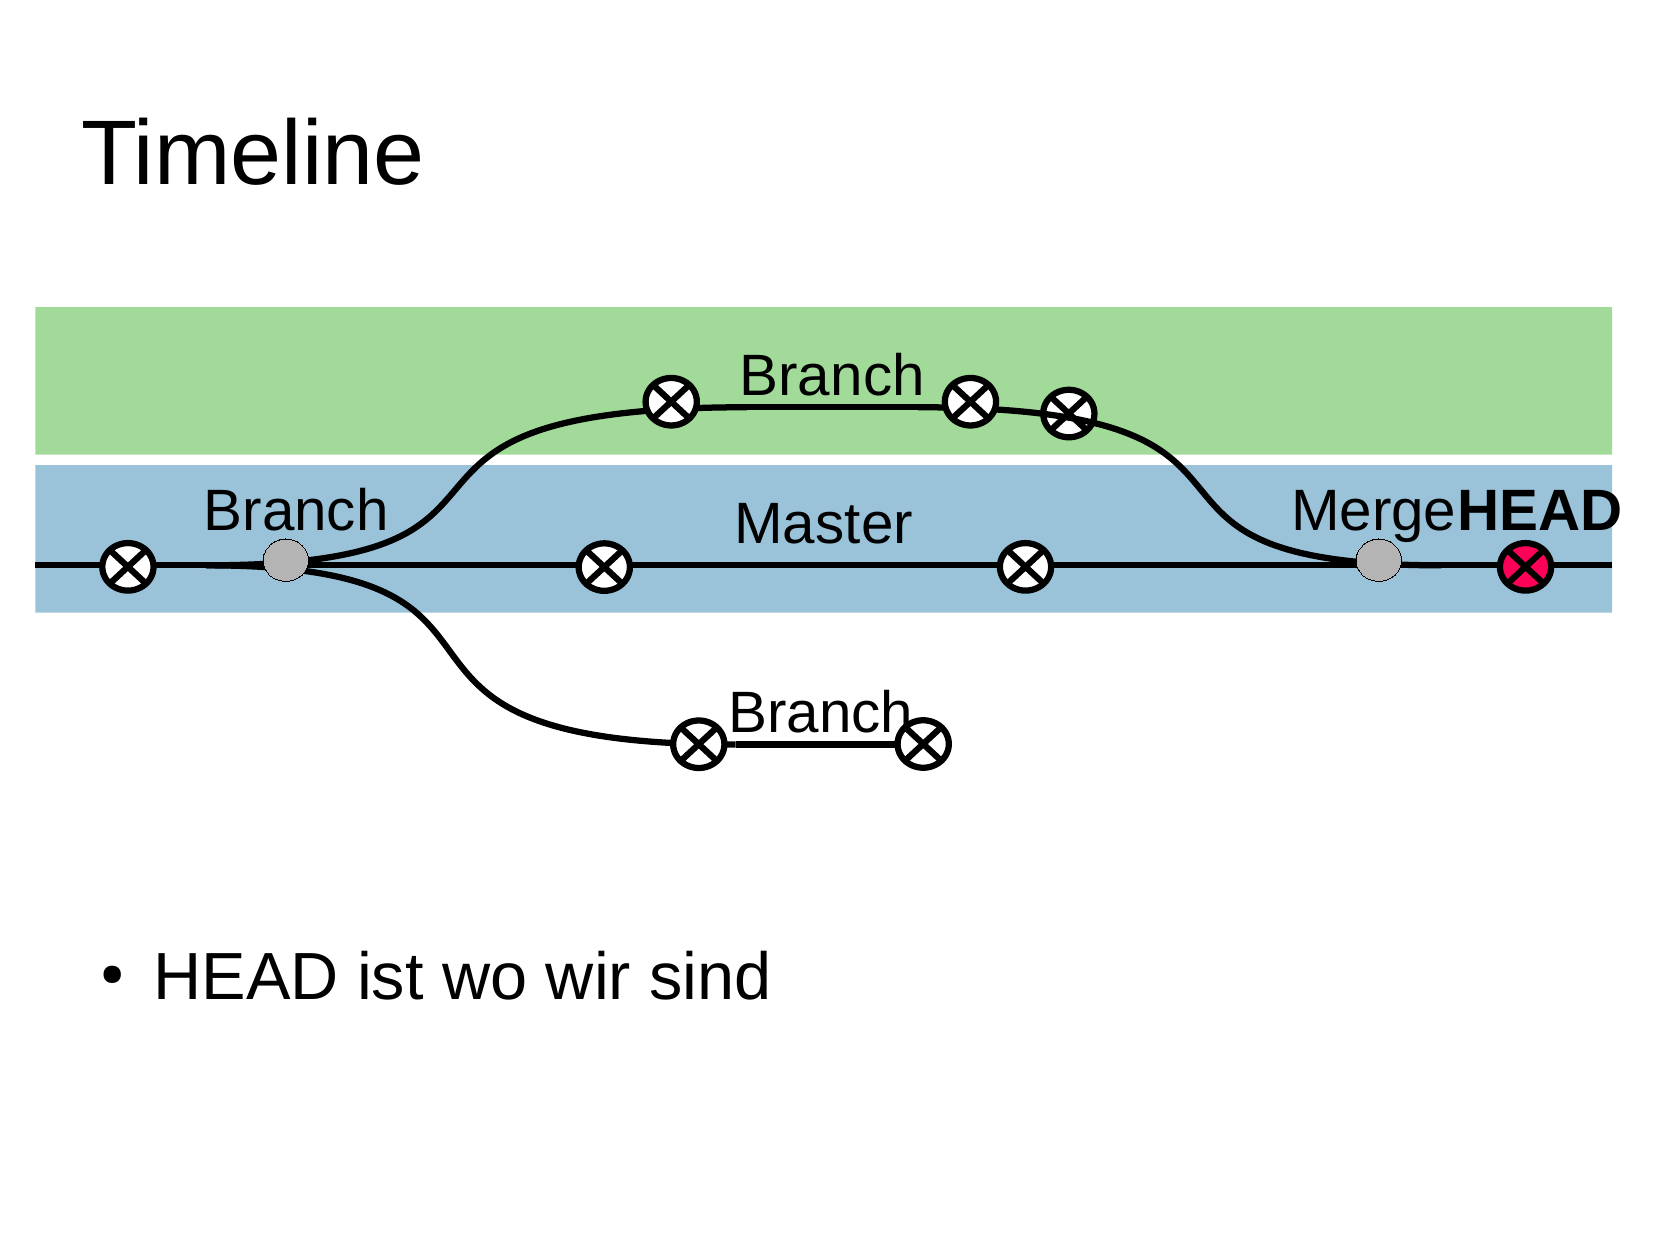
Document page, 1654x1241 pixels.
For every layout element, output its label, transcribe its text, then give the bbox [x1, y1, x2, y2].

text_box [897, 720, 949, 768]
list HEAD ist wo wir sind [82, 938, 1571, 1146]
text_box [35, 307, 1613, 455]
text_box [35, 465, 472, 613]
text_box [1185, 465, 1613, 542]
text_box [263, 538, 309, 582]
text_box [407, 465, 1613, 613]
text_box [673, 720, 725, 769]
text_box Merge [1276, 470, 1533, 600]
title Timeline [81, 49, 1570, 257]
text_box HEAD [1442, 470, 1654, 560]
text_box Branch [189, 470, 446, 600]
